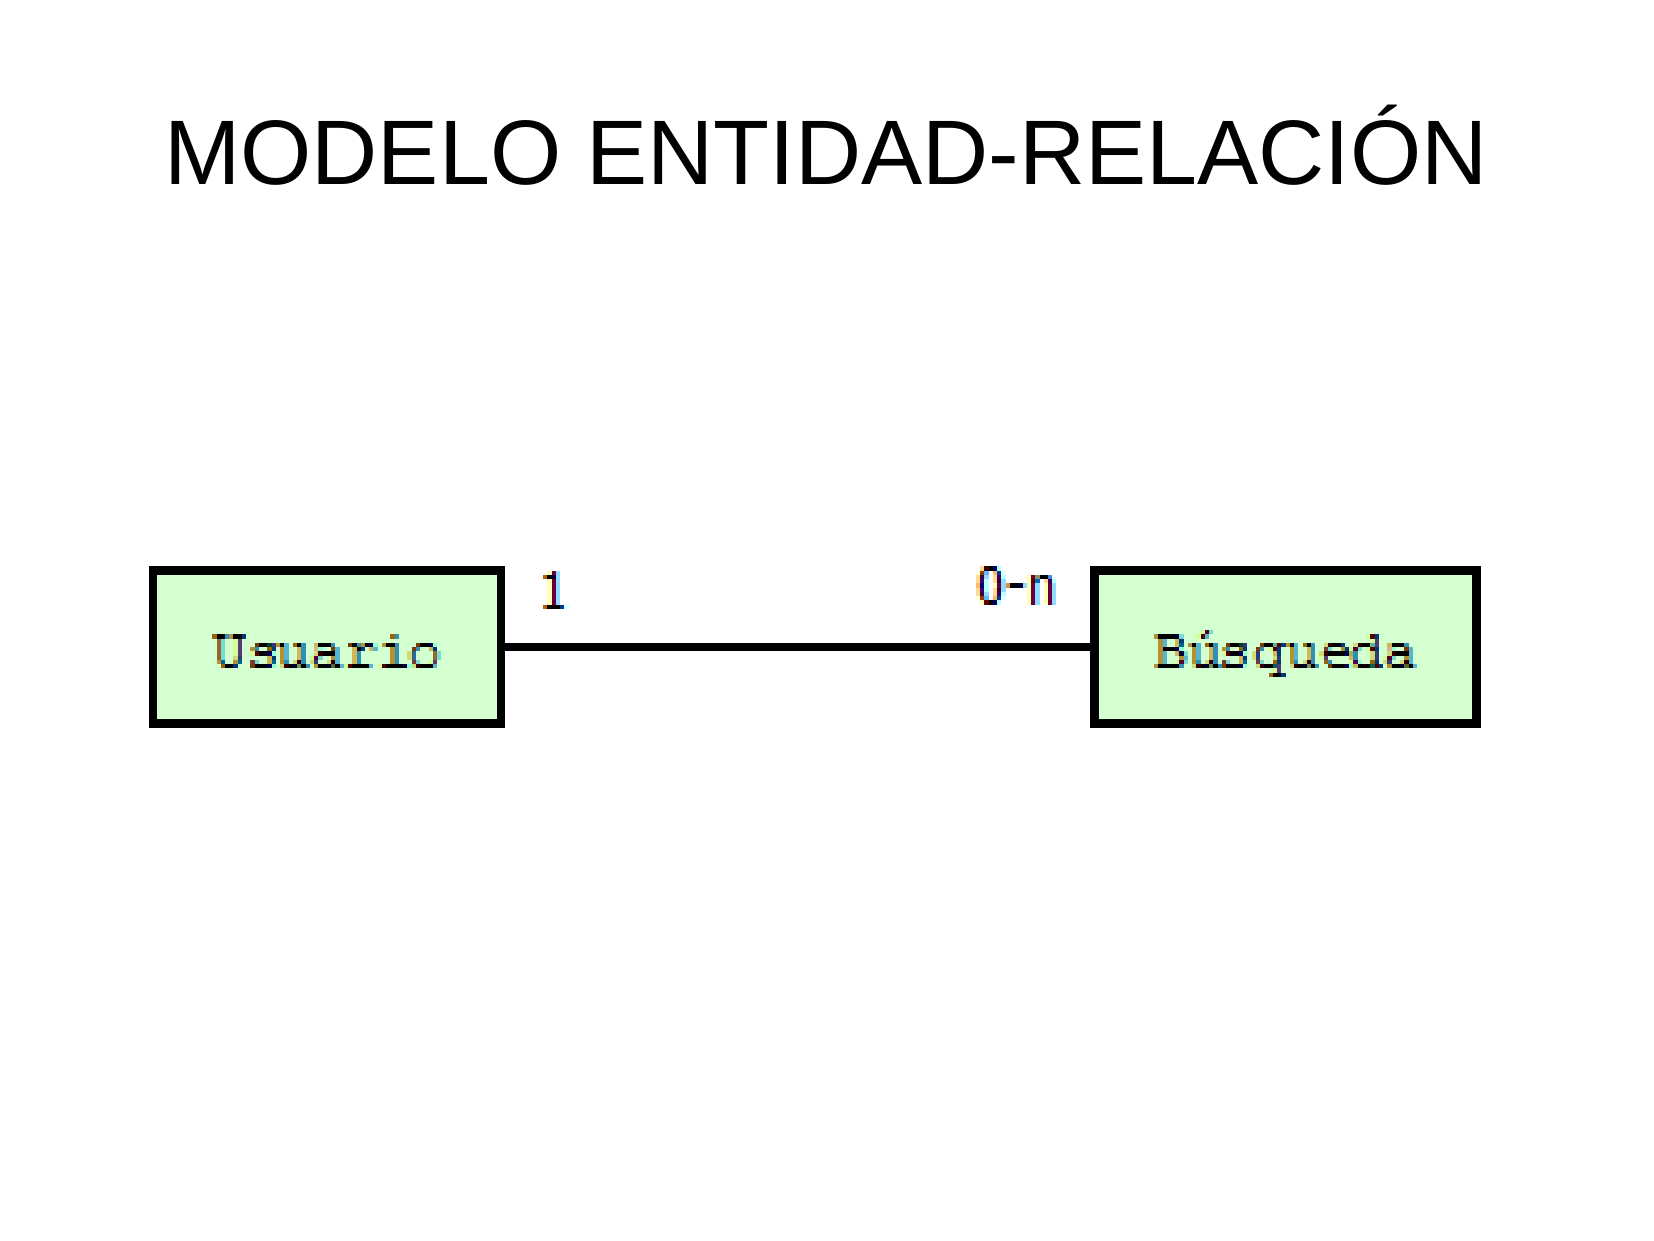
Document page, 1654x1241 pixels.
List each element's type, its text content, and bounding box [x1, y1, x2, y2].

title MODELO ENTIDAD-RELACIÓN [82, 49, 1571, 257]
picture [94, 448, 1583, 809]
